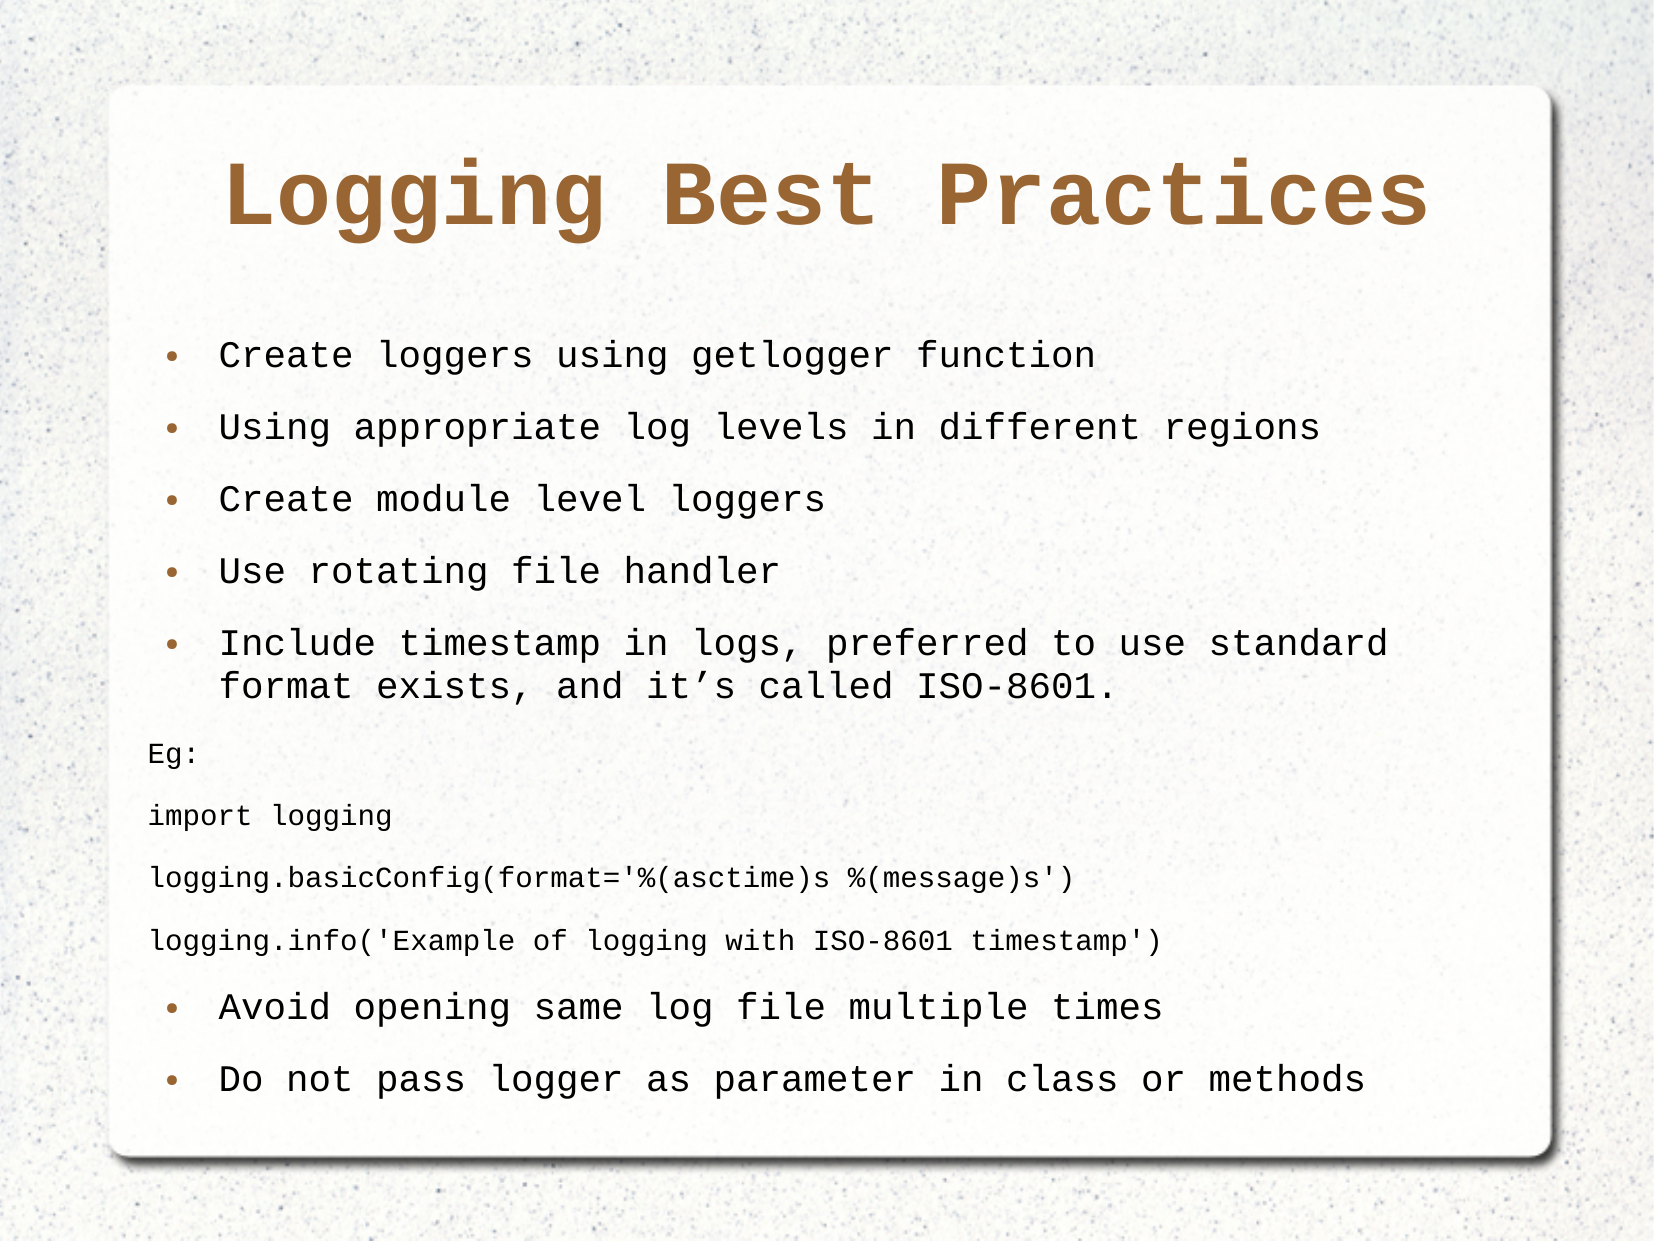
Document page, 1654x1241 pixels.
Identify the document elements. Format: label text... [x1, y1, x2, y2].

title Logging Best Practices [118, 96, 1536, 304]
picture [0, 0, 1654, 1241]
list Create loggers using getlogger function Using appropriate log levels in different regions Create module level loggers Use rotating file handler Include timestamp in logs, preferred to use standard format exists, and it’s called ISO-8601. Eg: import logging logging.basicConfig(format='%(asctime)s %(message)s') logging.info('Example of logging with ISO-8601 timestamp') Avoid opening same log file multiple times Do not pass logger as parameter in class or methods [147, 336, 1506, 1048]
